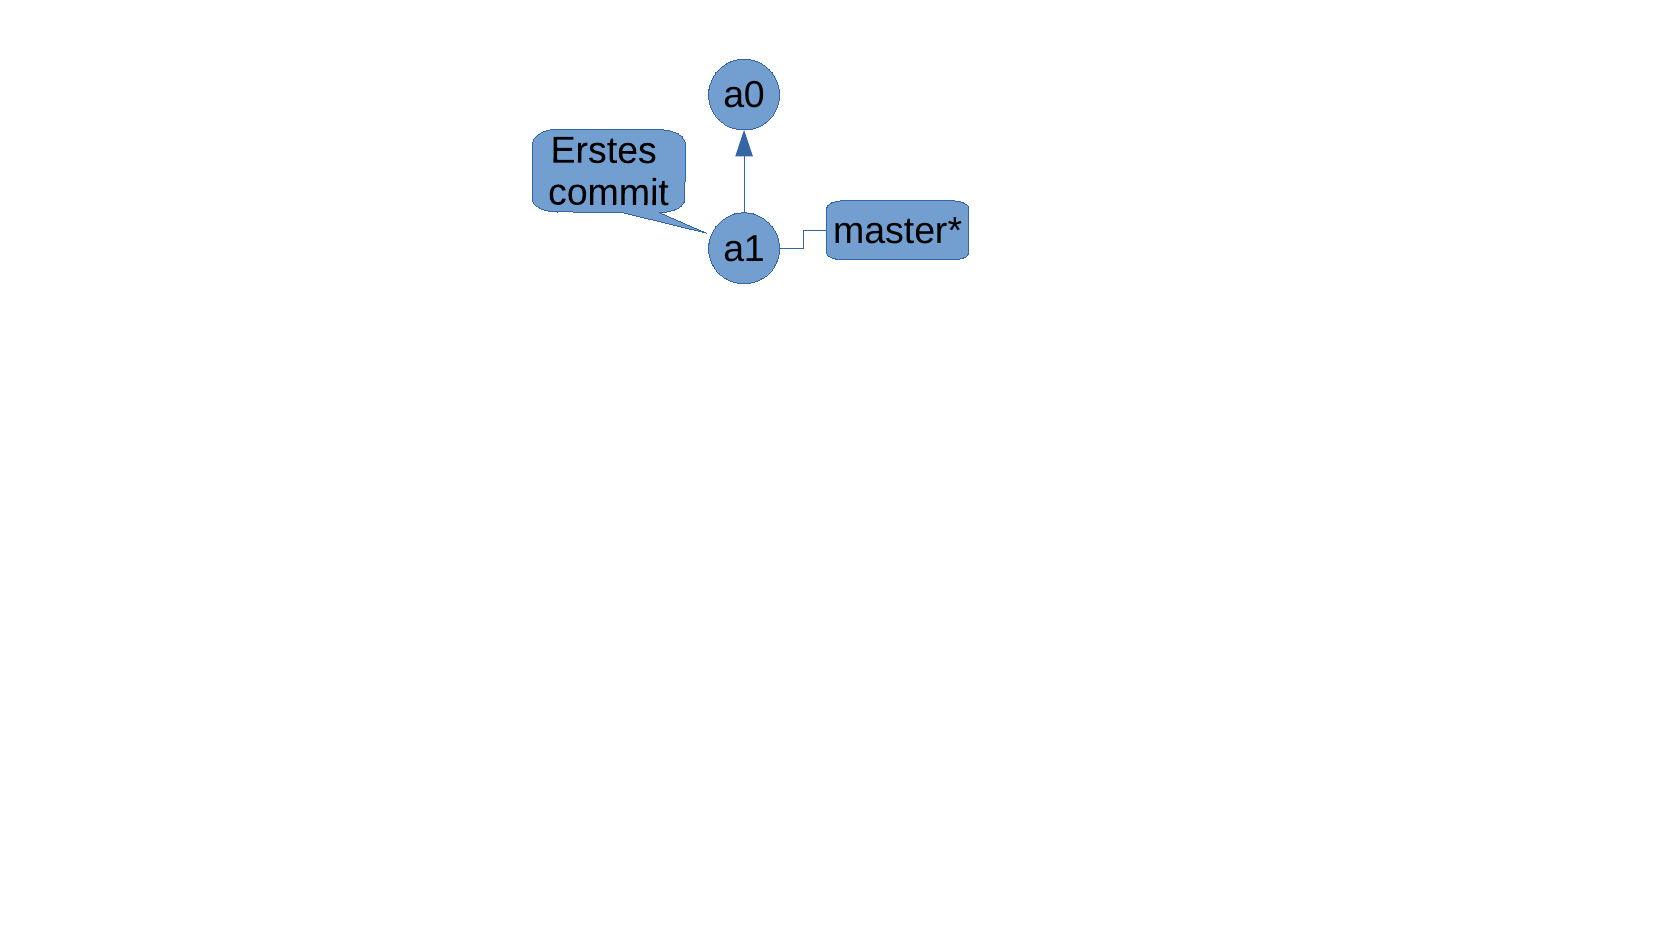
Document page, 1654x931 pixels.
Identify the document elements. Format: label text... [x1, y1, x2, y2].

text_box a0 [708, 59, 780, 130]
text_box a1 [708, 212, 780, 284]
text_box master* [826, 200, 969, 260]
text_box Erstes commit [532, 129, 707, 234]
